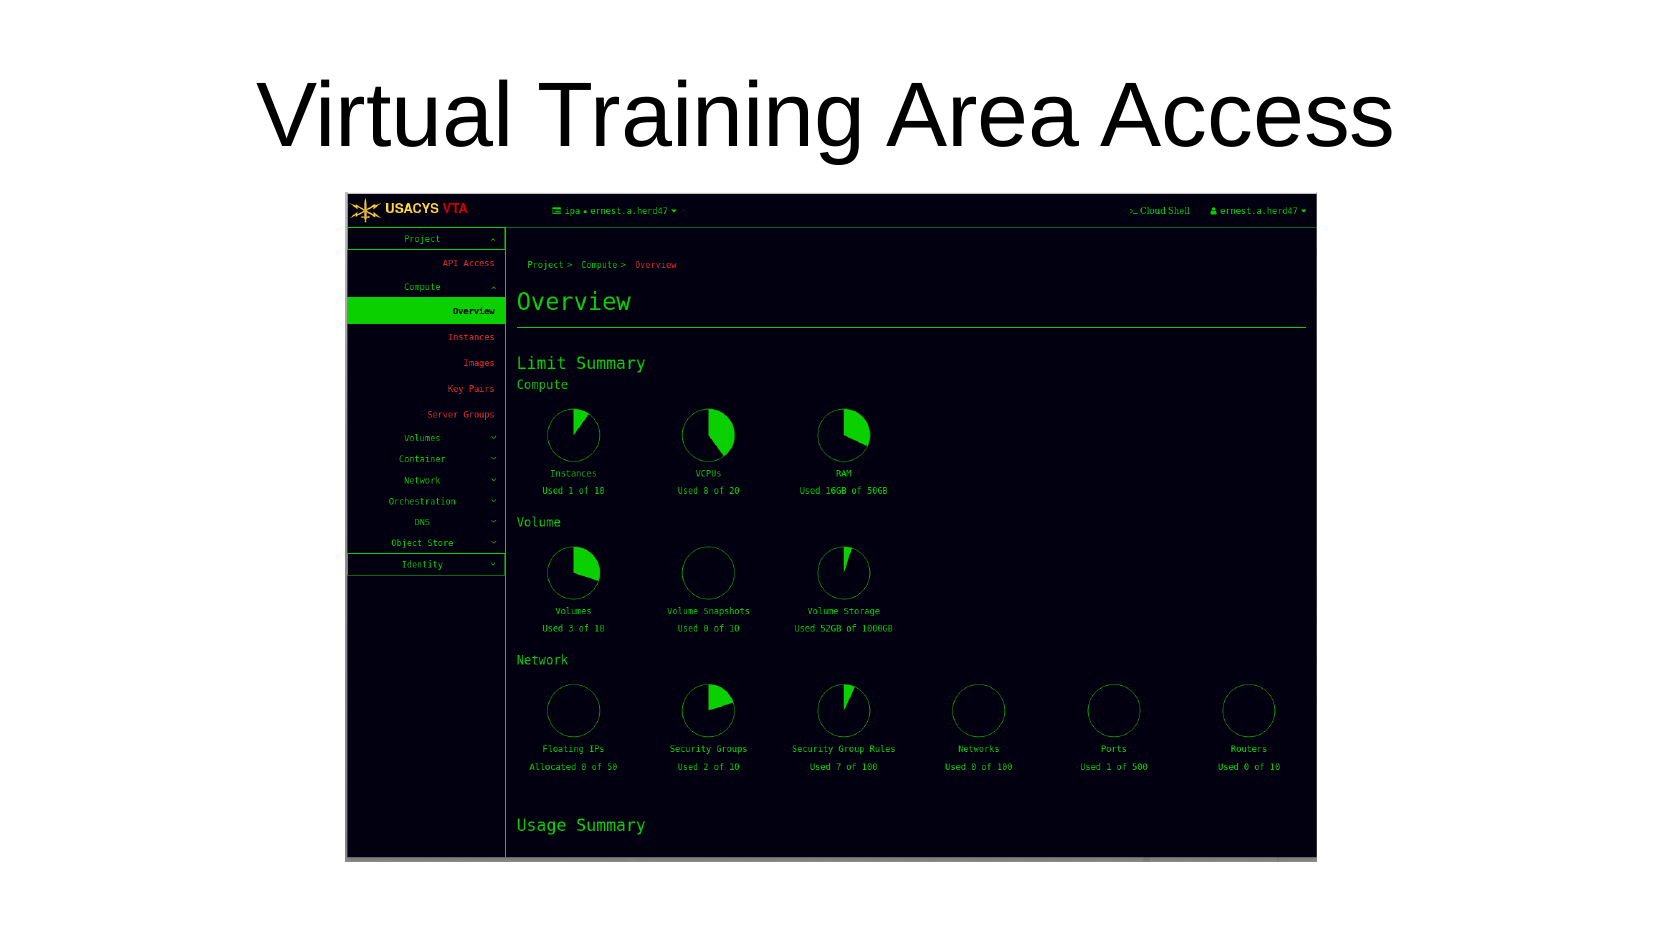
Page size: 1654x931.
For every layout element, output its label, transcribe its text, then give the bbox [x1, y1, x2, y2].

picture [345, 192, 1317, 862]
title Virtual Training Area Access [82, 37, 1571, 193]
